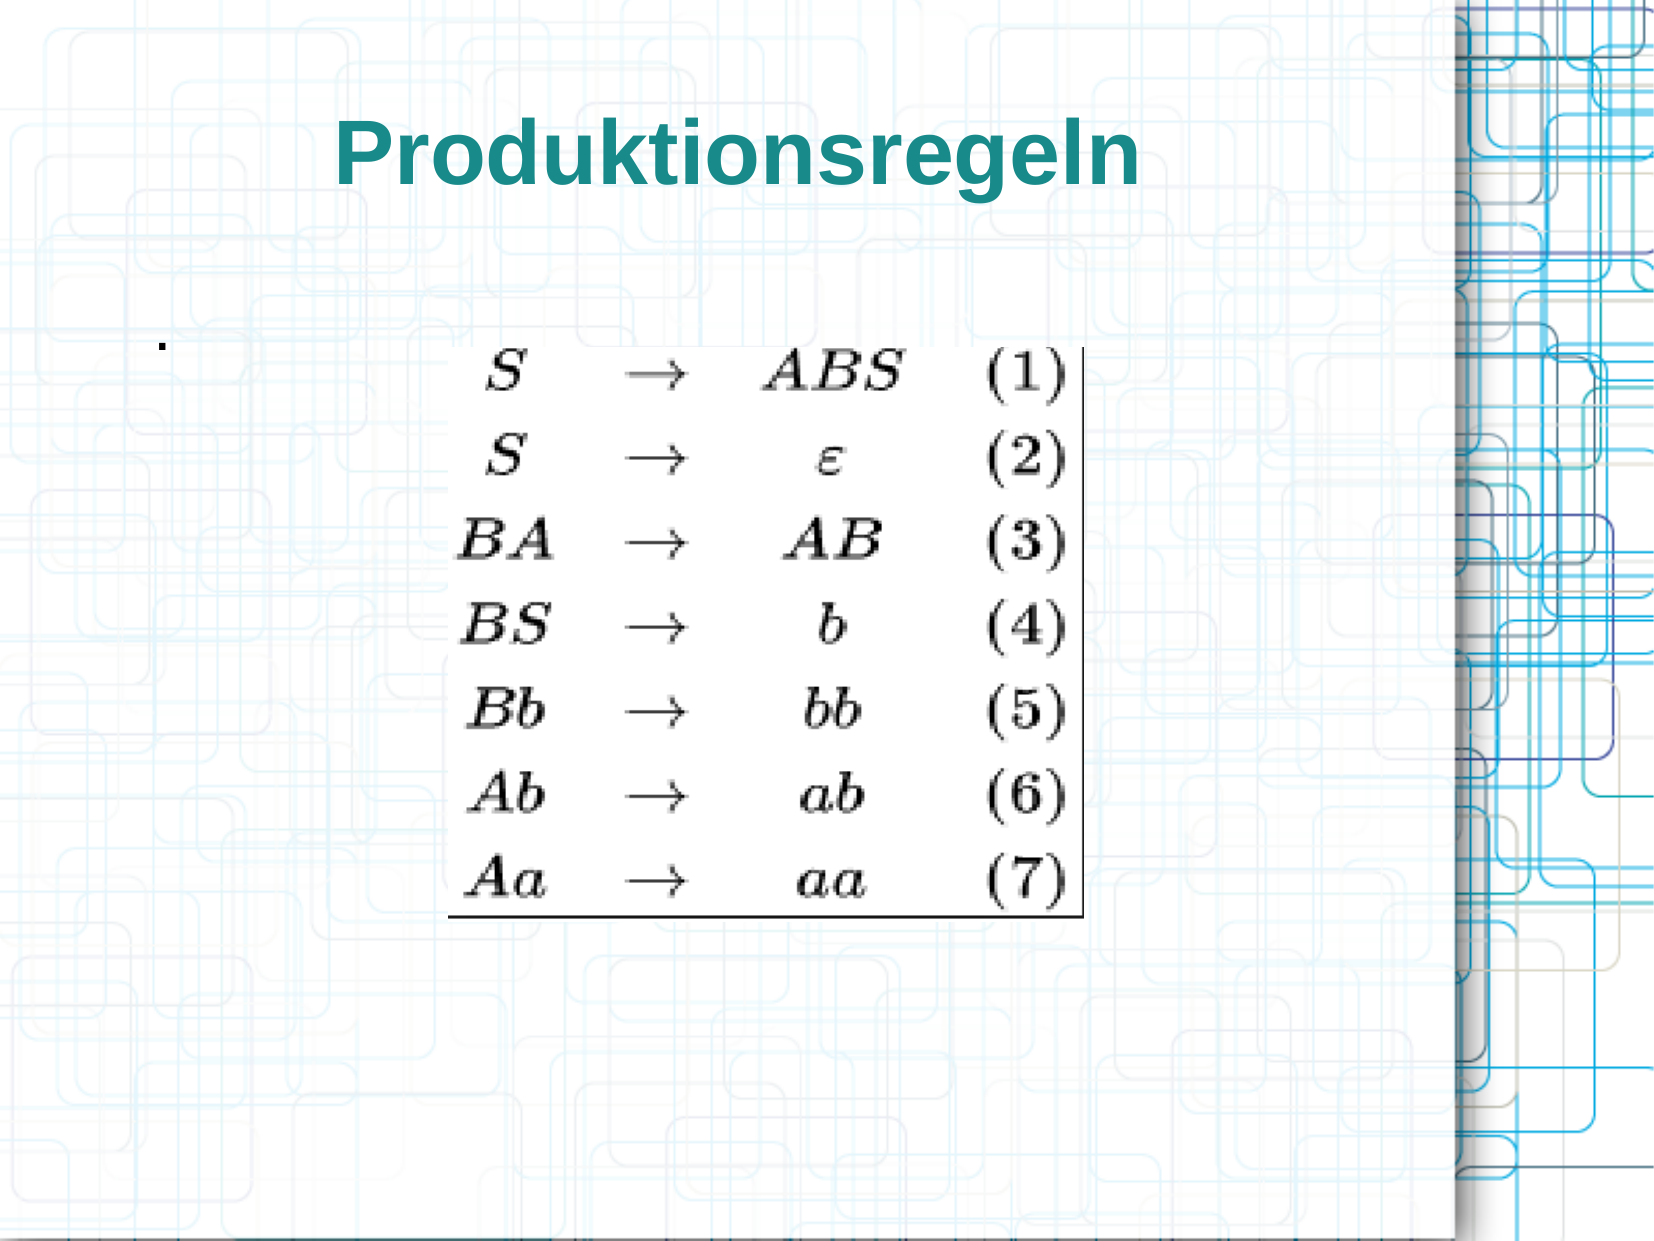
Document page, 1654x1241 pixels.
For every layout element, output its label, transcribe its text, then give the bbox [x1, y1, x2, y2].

title Produktionsregeln [59, 49, 1418, 257]
list . [82, 290, 1418, 1109]
picture [0, 0, 1654, 1241]
